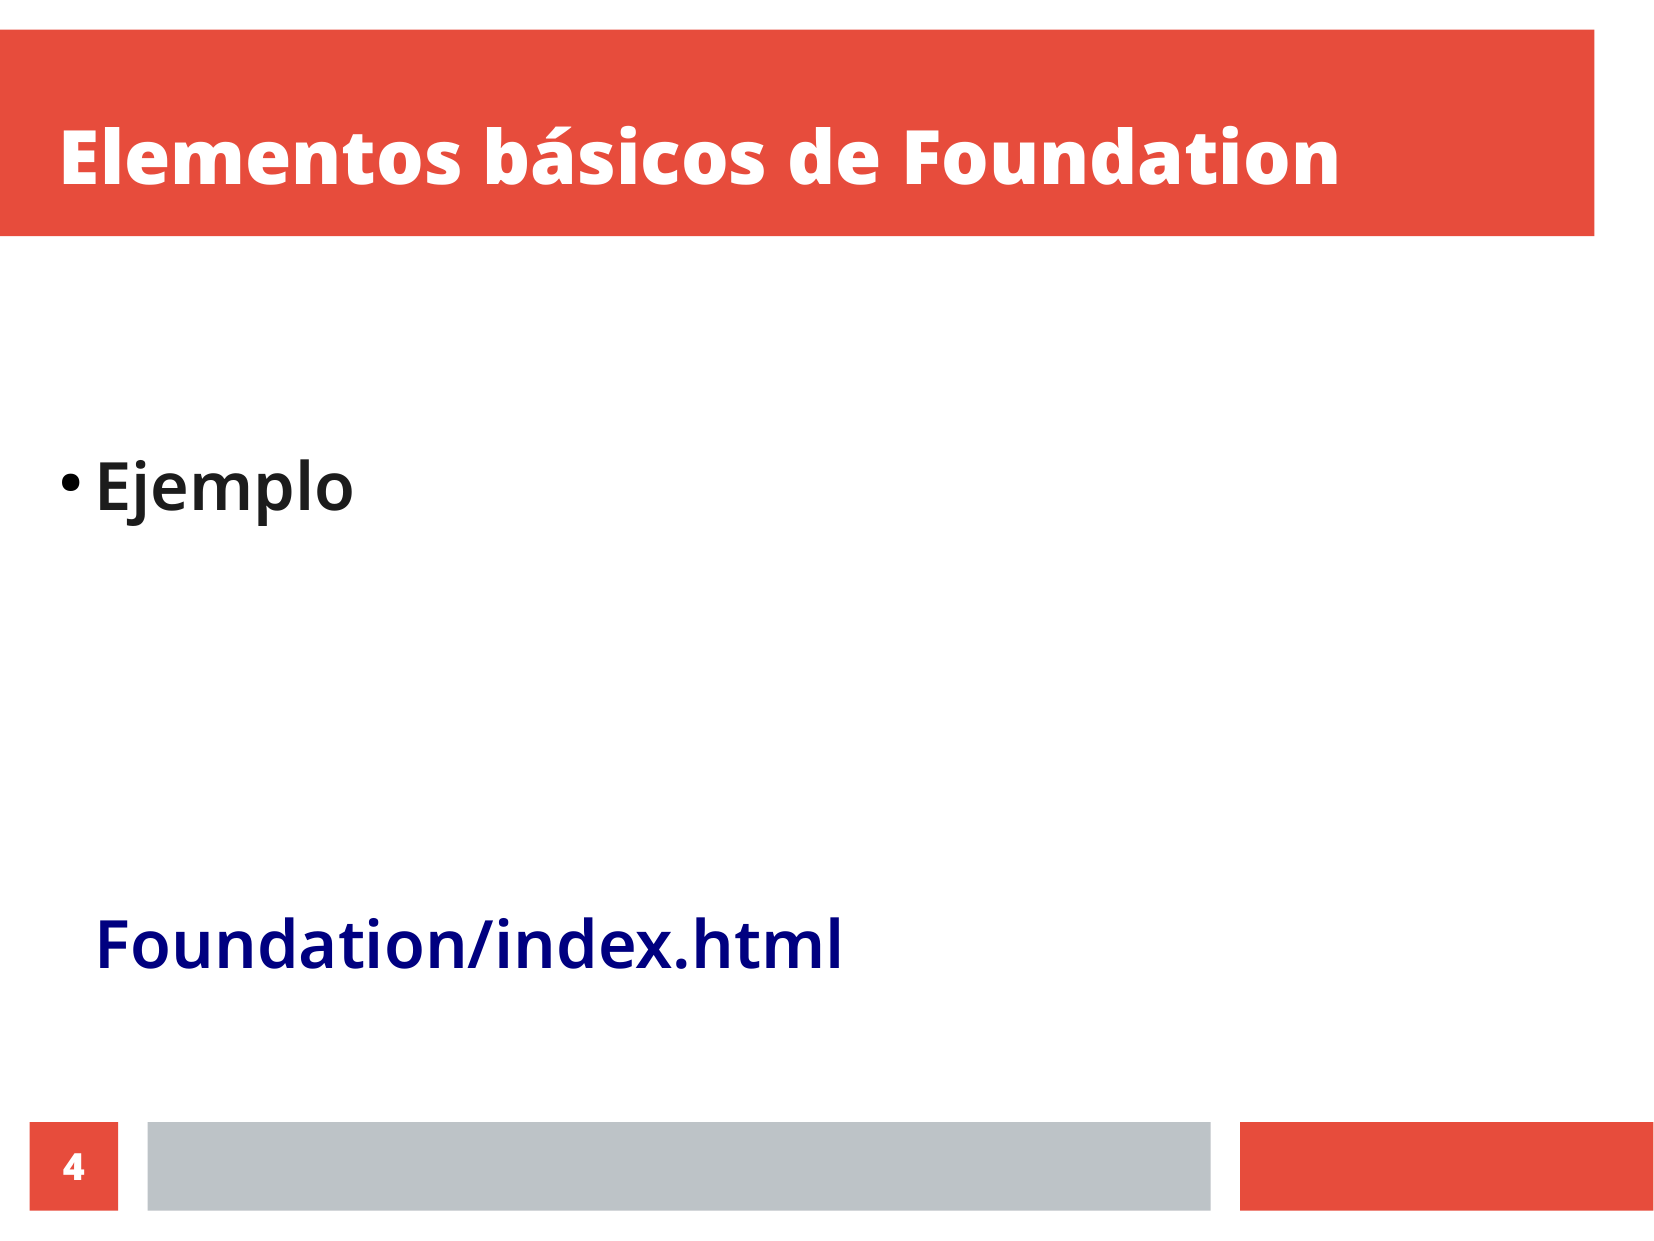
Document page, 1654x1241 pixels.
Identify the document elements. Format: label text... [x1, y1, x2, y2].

list Ejemplo Foundation/index.html [59, 324, 1565, 1093]
title Elementos básicos de Foundation [59, 59, 1595, 207]
